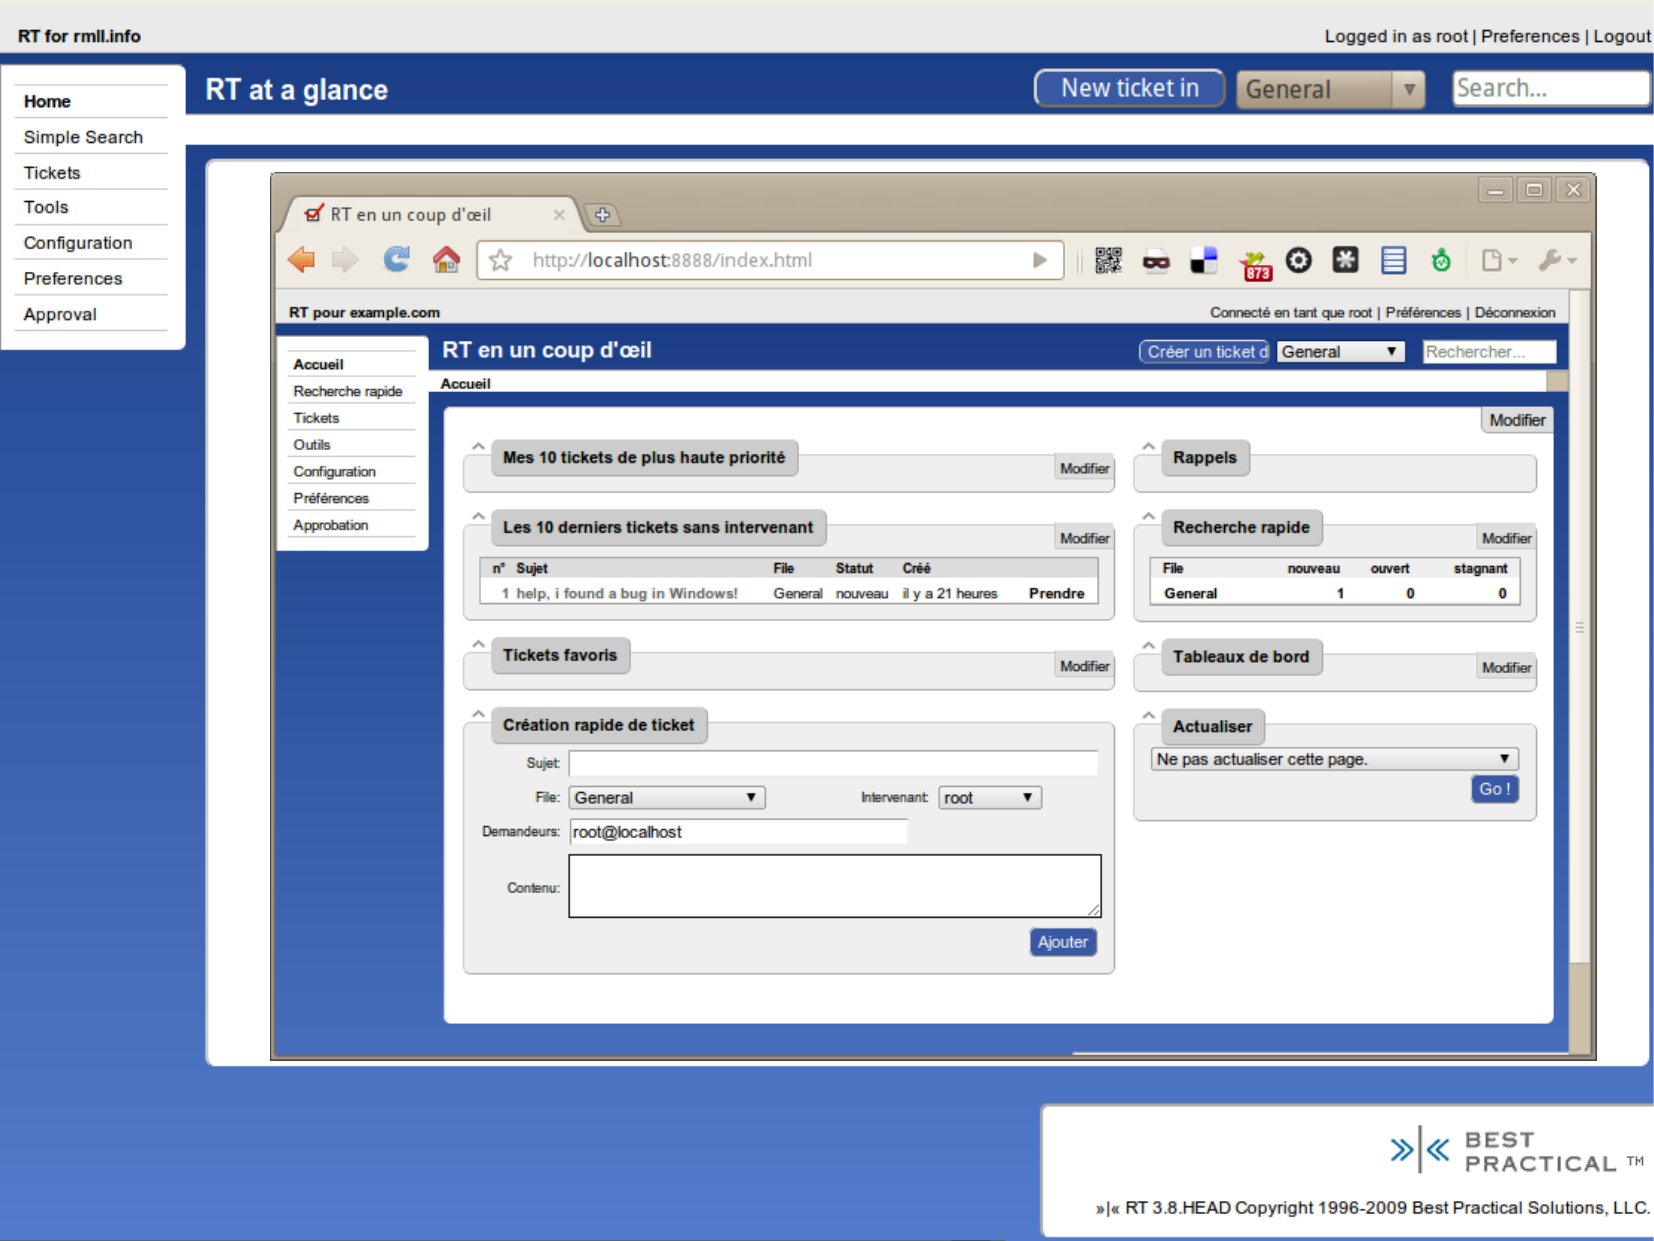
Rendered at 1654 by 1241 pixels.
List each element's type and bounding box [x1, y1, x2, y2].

picture [270, 0, 1654, 1241]
